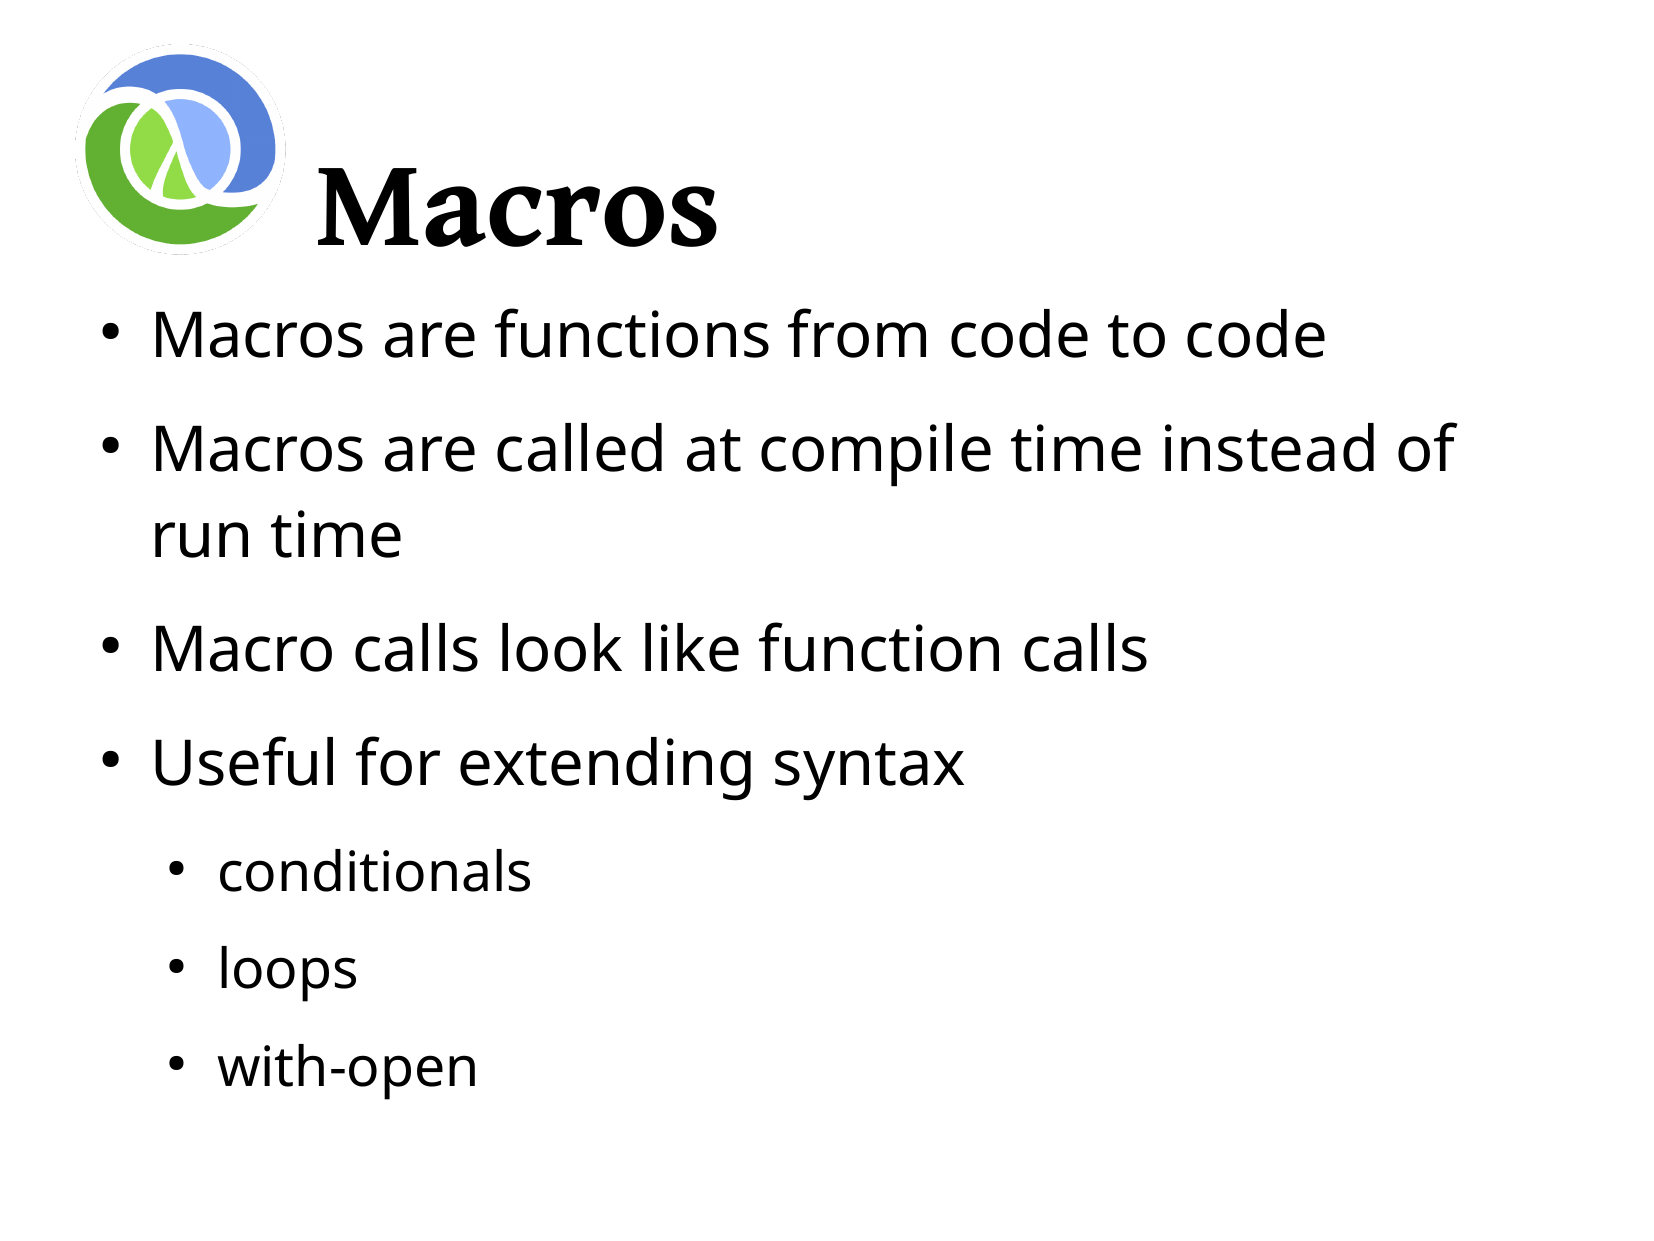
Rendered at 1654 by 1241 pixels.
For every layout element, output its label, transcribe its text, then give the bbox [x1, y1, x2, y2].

title Macros [315, 105, 1571, 290]
picture [75, 44, 286, 255]
list Macros are functions from code to code Macros are called at compile time instead of run time Macro calls look like function calls Useful for extending syntax conditionals loops with-open [82, 290, 1571, 1109]
